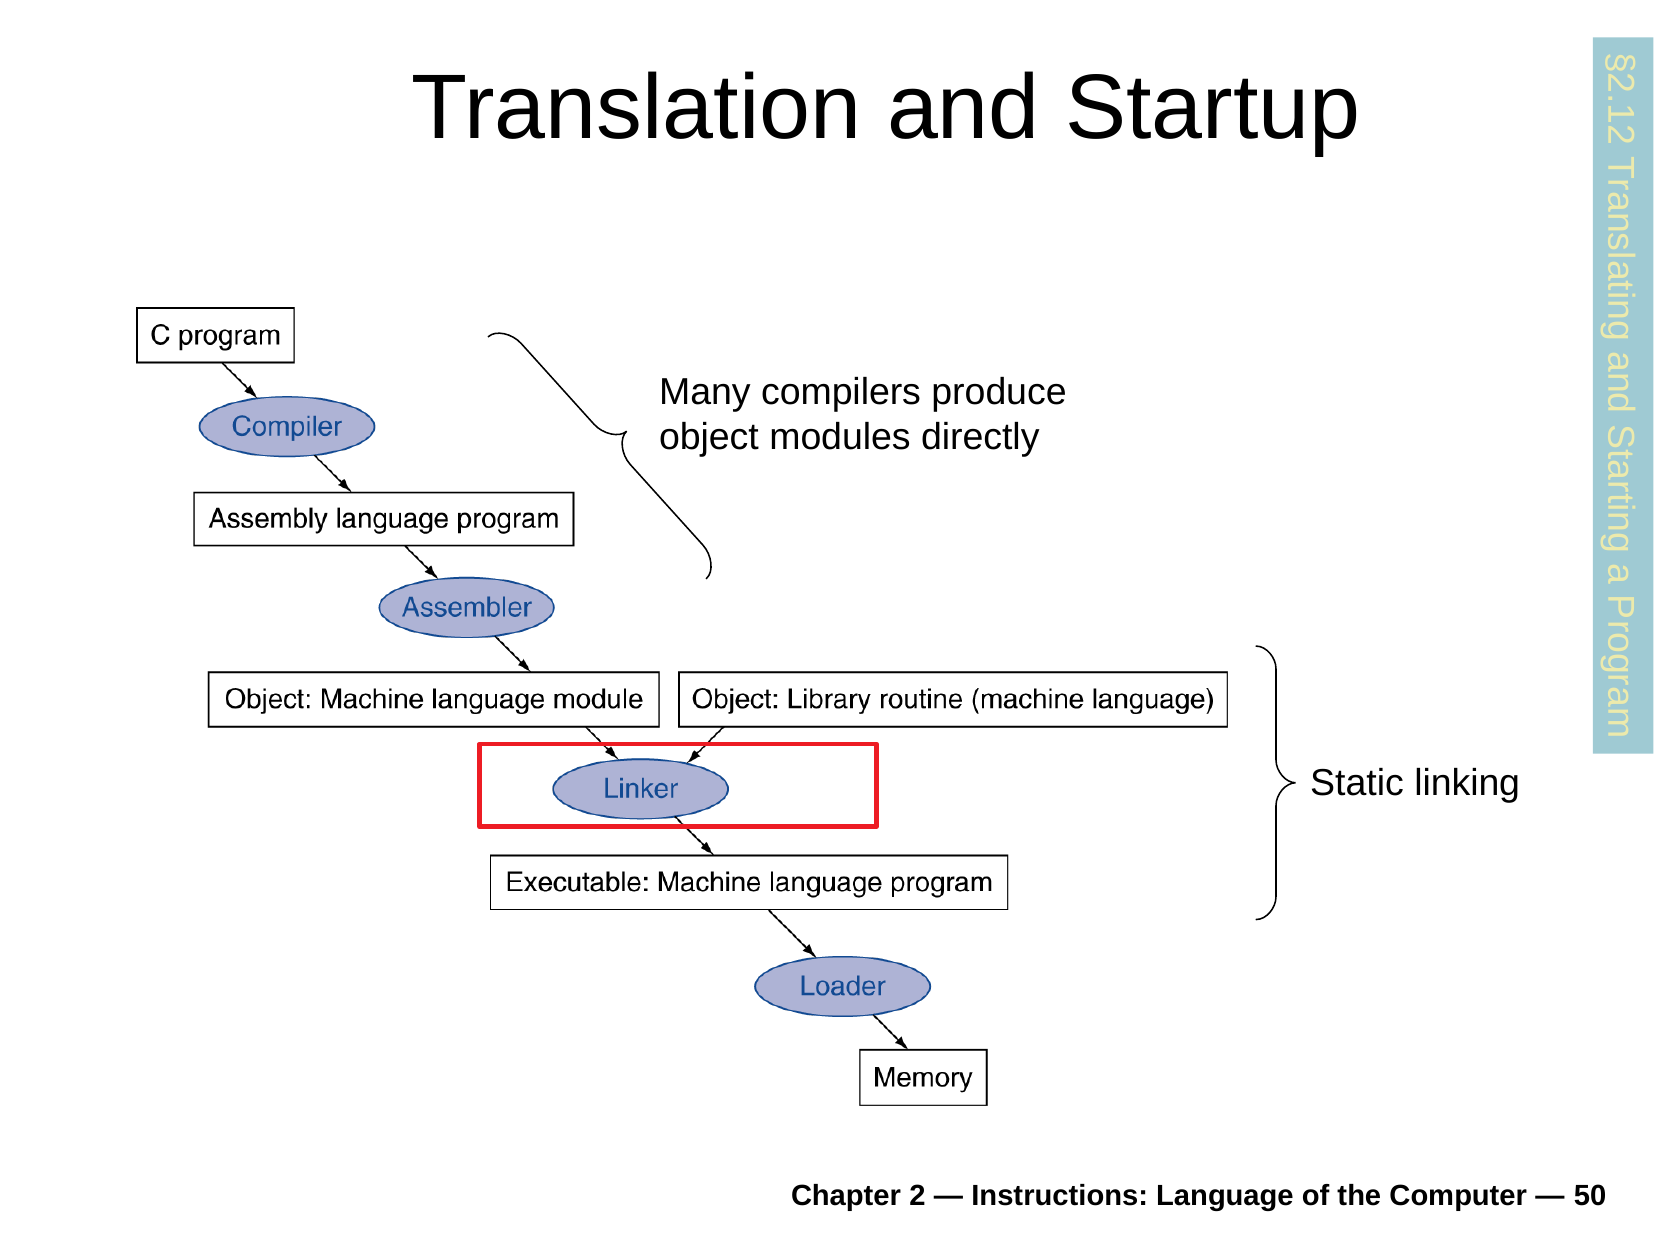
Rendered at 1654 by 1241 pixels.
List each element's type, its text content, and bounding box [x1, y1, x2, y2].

text_box Static linking [1295, 750, 1577, 811]
text_box Many compilers produce object modules directly [644, 359, 1140, 466]
title Translation and Startup [123, 26, 1618, 165]
text_box §2.12 Translating and Starting a Program [1592, 37, 1654, 754]
text_box Chapter 2 — Instructions: Language of the Computer — <number> [305, 1153, 1622, 1219]
picture [136, 307, 1228, 1106]
